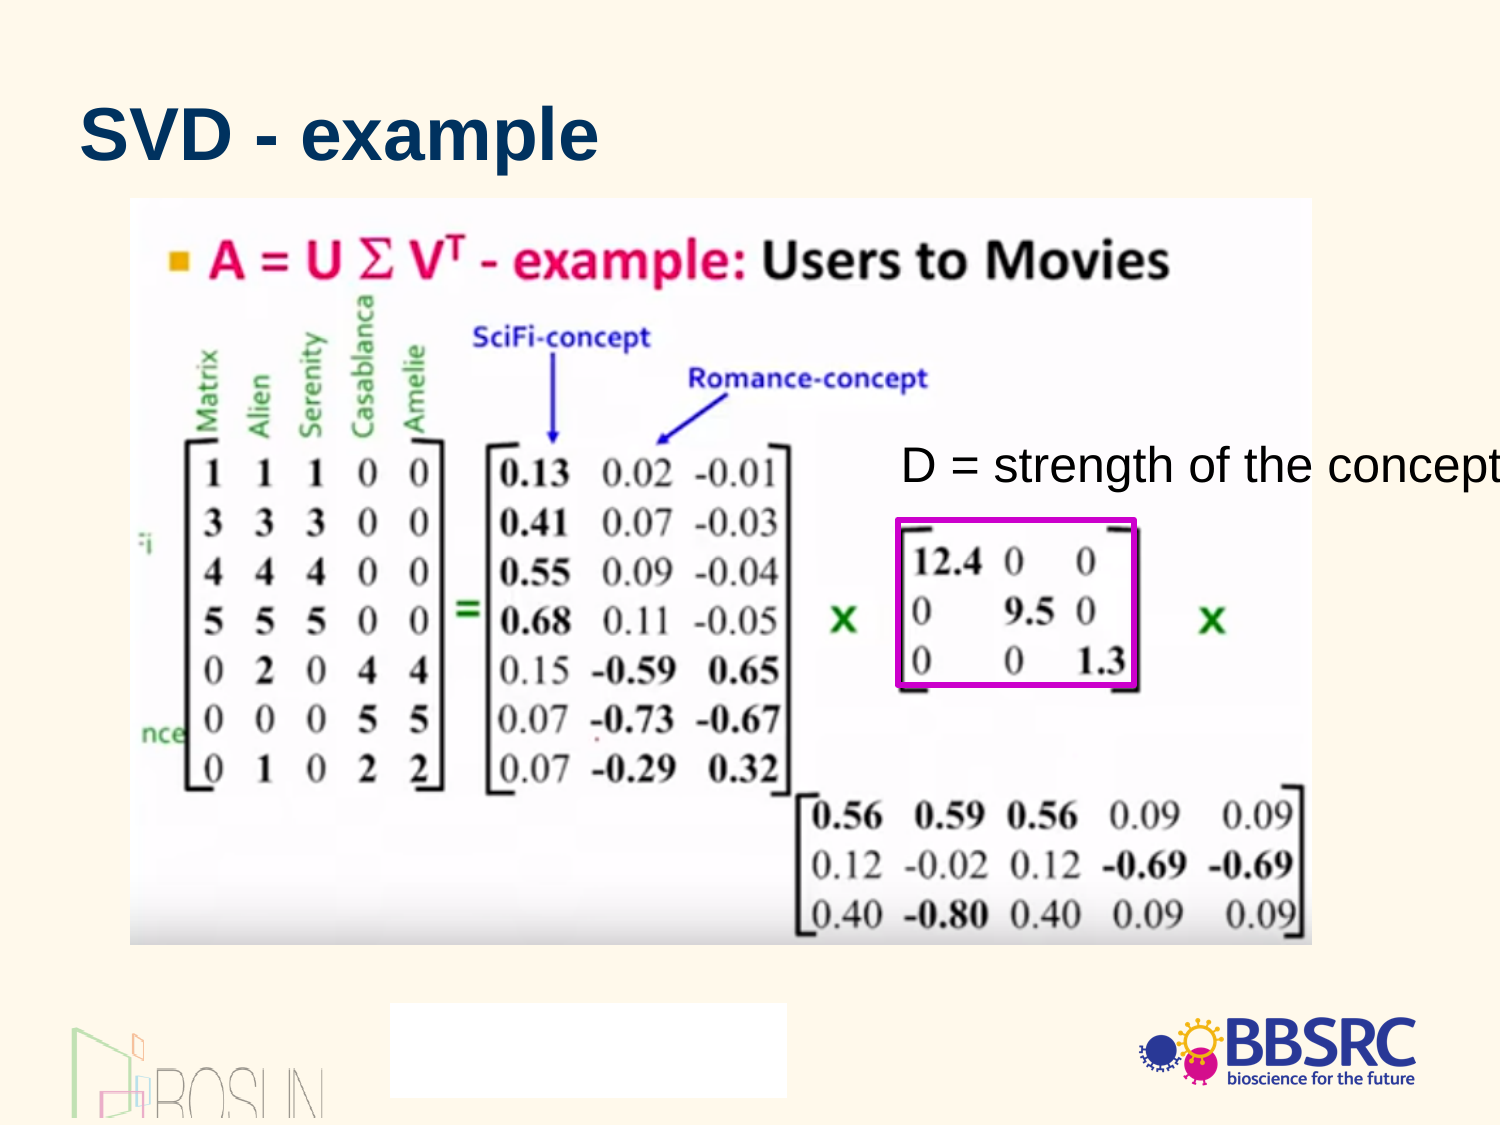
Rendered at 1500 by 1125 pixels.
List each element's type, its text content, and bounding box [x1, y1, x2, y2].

text_box SVD - example [64, 78, 1425, 185]
text_box D = strength of the concept [885, 425, 1500, 496]
picture [64, 969, 336, 1118]
picture [1137, 1014, 1416, 1092]
picture [130, 198, 1312, 945]
